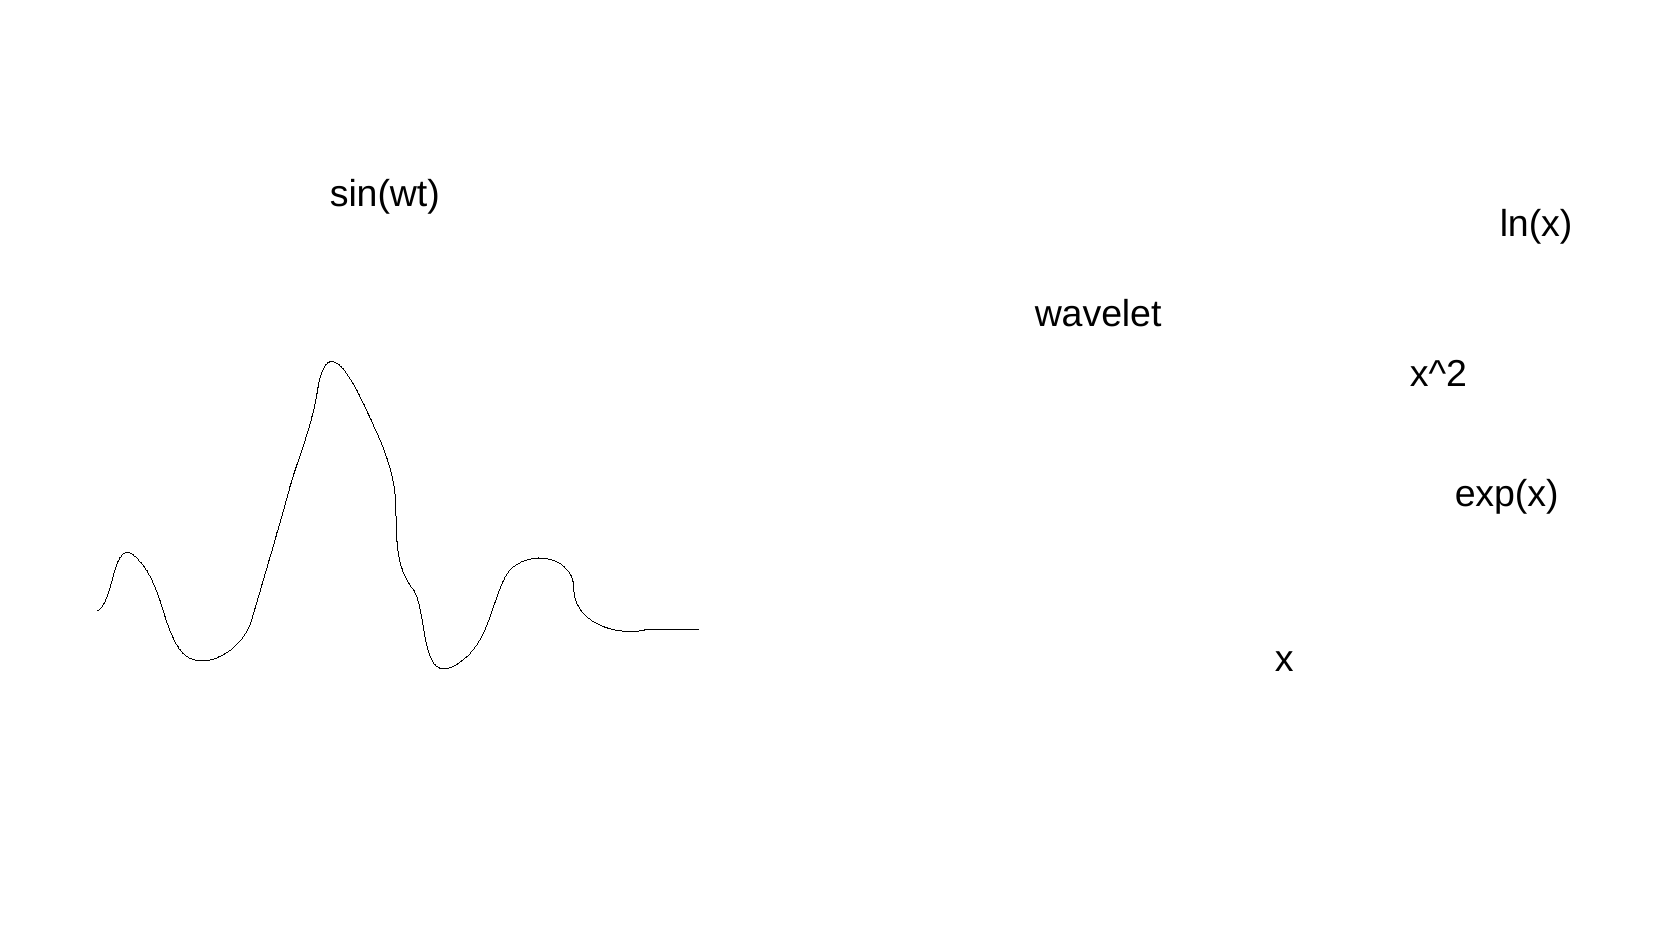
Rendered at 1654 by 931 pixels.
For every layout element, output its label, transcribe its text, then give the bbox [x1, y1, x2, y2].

text_box wavelet [1020, 285, 1216, 594]
text_box exp(x) [1440, 465, 1574, 522]
text_box ln(x) [1485, 195, 1588, 252]
text_box x^2 [1395, 345, 1482, 402]
text_box x [1260, 630, 1309, 687]
text_box sin(wt) [315, 165, 871, 222]
